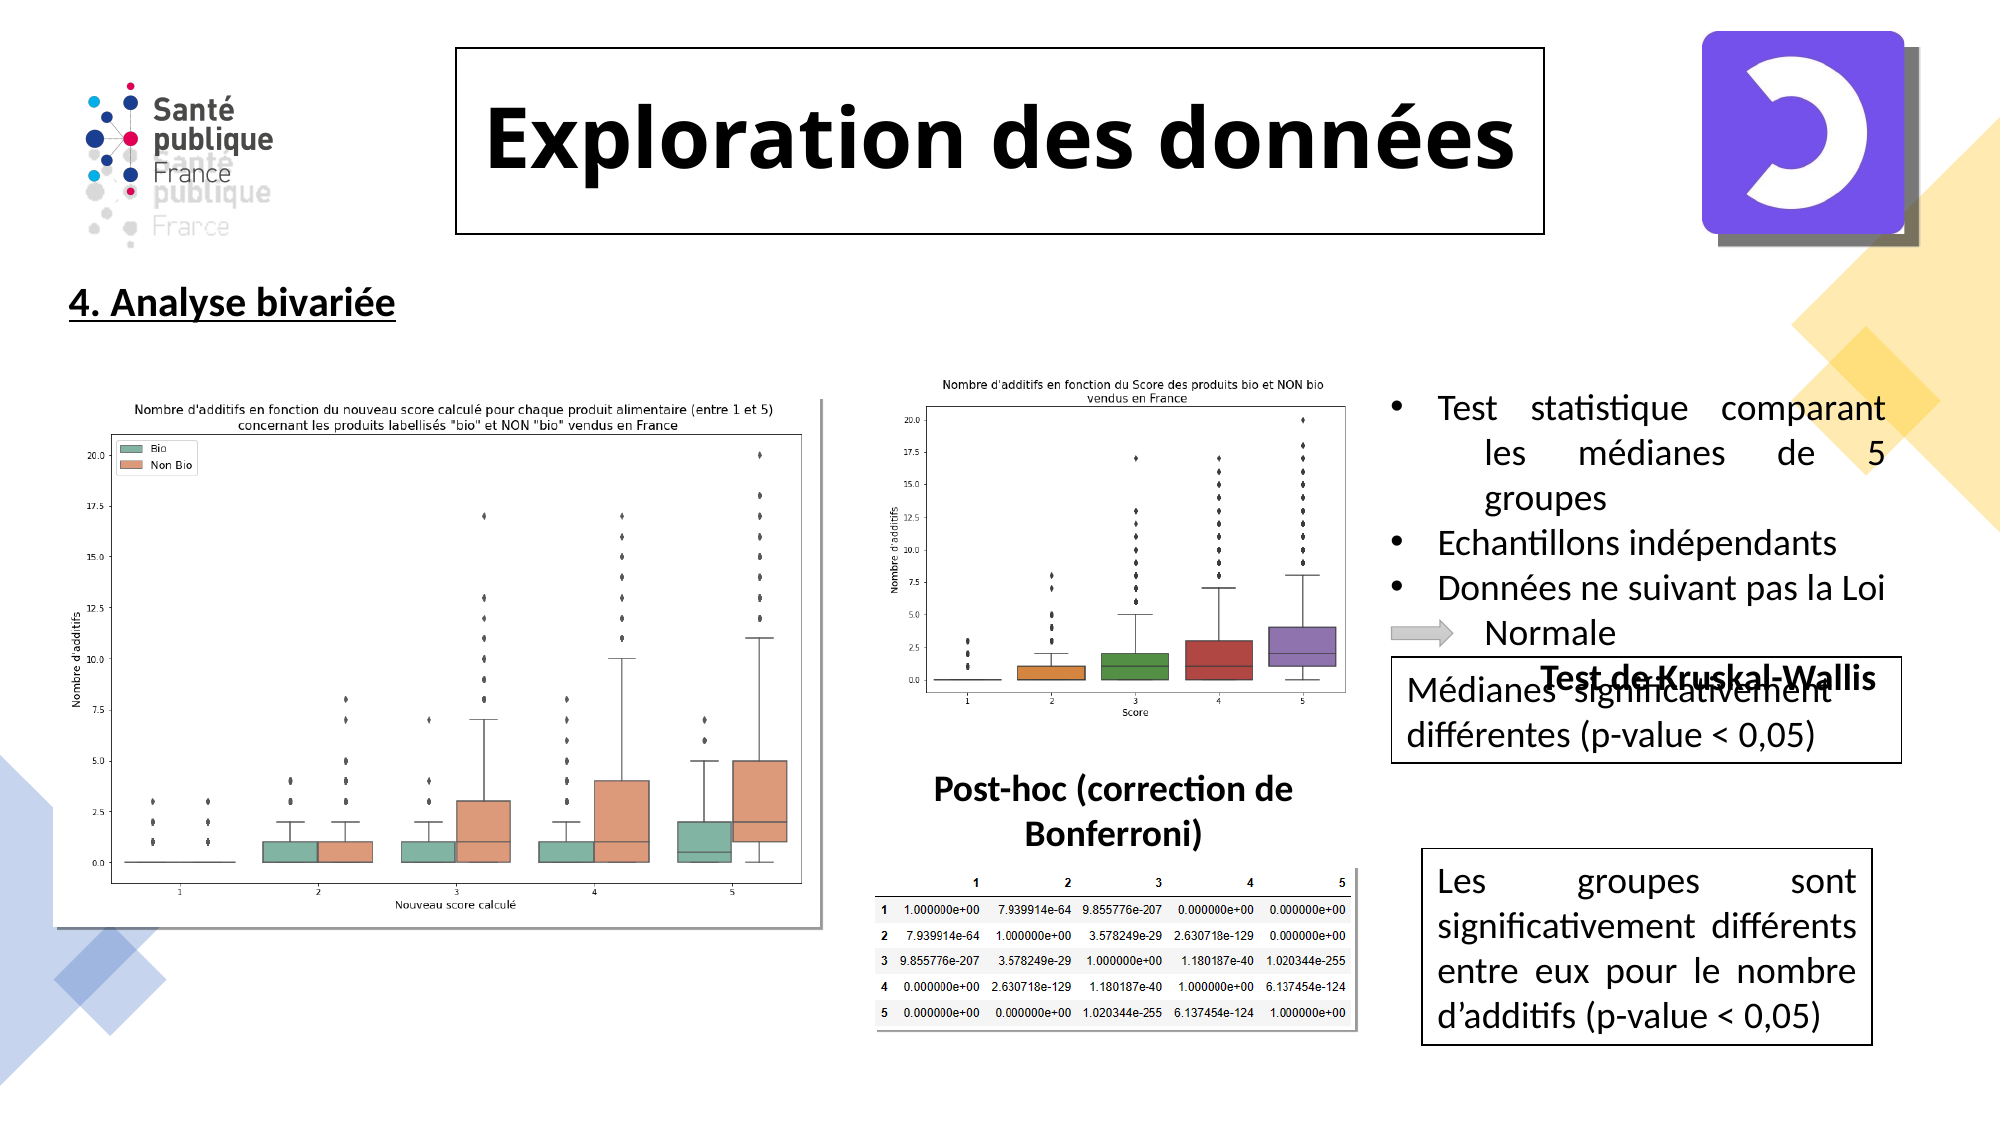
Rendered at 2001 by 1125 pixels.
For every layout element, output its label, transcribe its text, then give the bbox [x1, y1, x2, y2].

picture [873, 864, 1355, 1030]
text_box [1791, 116, 2000, 533]
picture [83, 46, 323, 237]
text_box Test statistique comparant les médianes de 5 groupes Echantillons indépendants Données ne suivant pas la Loi Normale Test de Kruskal-Wallis [1375, 375, 1902, 664]
picture [1702, 31, 1905, 234]
text_box [0, 754, 167, 1086]
text_box Les groupes sont significativement différents entre eux pour le nombre d’additifs (p-value < 0,05) [1422, 848, 1873, 1046]
picture [53, 395, 820, 927]
text_box 4. Analyse bivariée [53, 267, 710, 334]
text_box Post-hoc (correction de Bonferroni) [873, 756, 1355, 863]
title Exploration des données [455, 48, 1544, 235]
text_box Médianes significativement différentes (p-value < 0,05) [1391, 656, 1902, 763]
text_box [1391, 620, 1453, 647]
picture [873, 372, 1355, 723]
